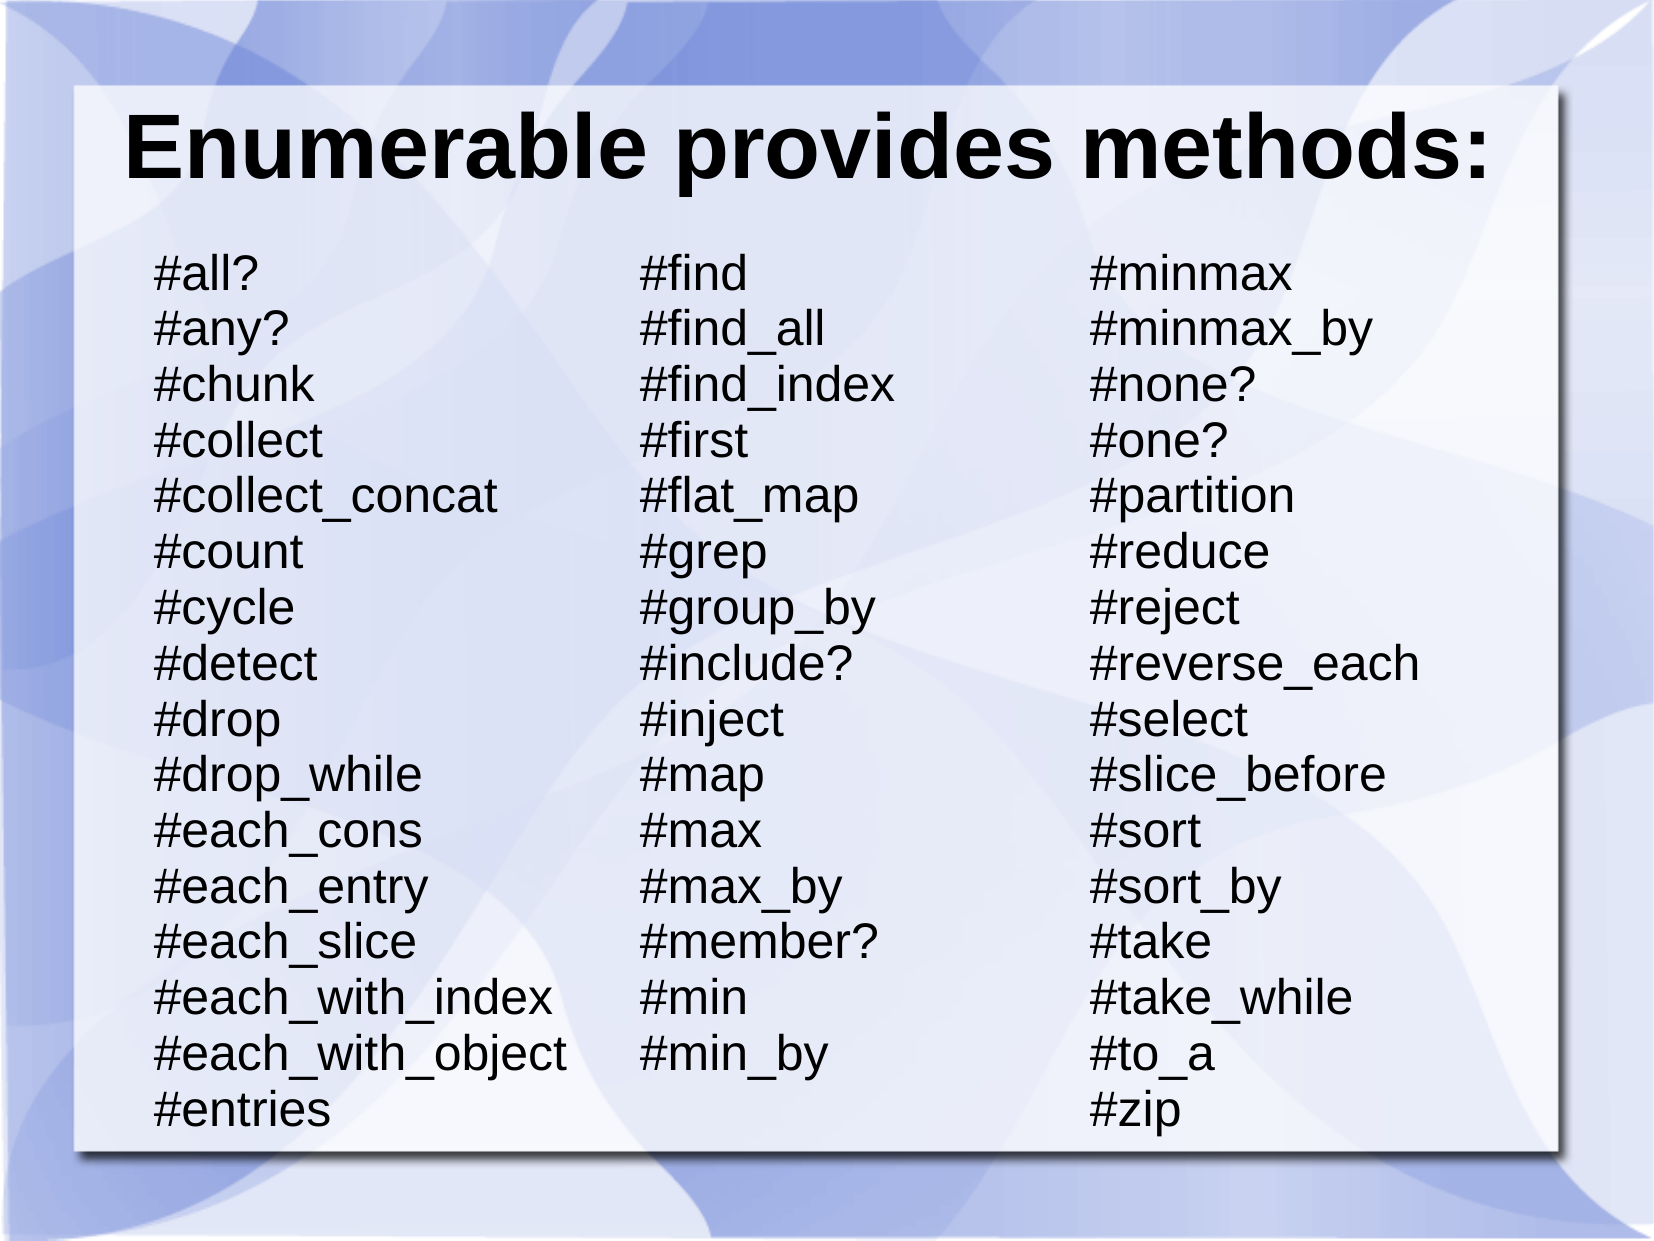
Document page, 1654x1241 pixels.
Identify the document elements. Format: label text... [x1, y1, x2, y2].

text_box #minmax #minmax_by #none? #one? #partition #reduce #reject #reverse_each #select #slice_before #sort #sort_by #take #take_while #to_a #zip [1089, 244, 1504, 1220]
title Enumerable provides methods: [82, 43, 1536, 251]
picture [0, 0, 1654, 1241]
text_box #find #find_all #find_index #first #flat_map #grep #group_by #include? #inject #map #max #max_by #member? #min #min_by [639, 244, 1054, 1108]
text_box #all? #any? #chunk #collect #collect_concat #count #cycle #detect #drop #drop_while #each_cons #each_entry #each_slice #each_with_index #each_with_object #entries [153, 244, 686, 1137]
